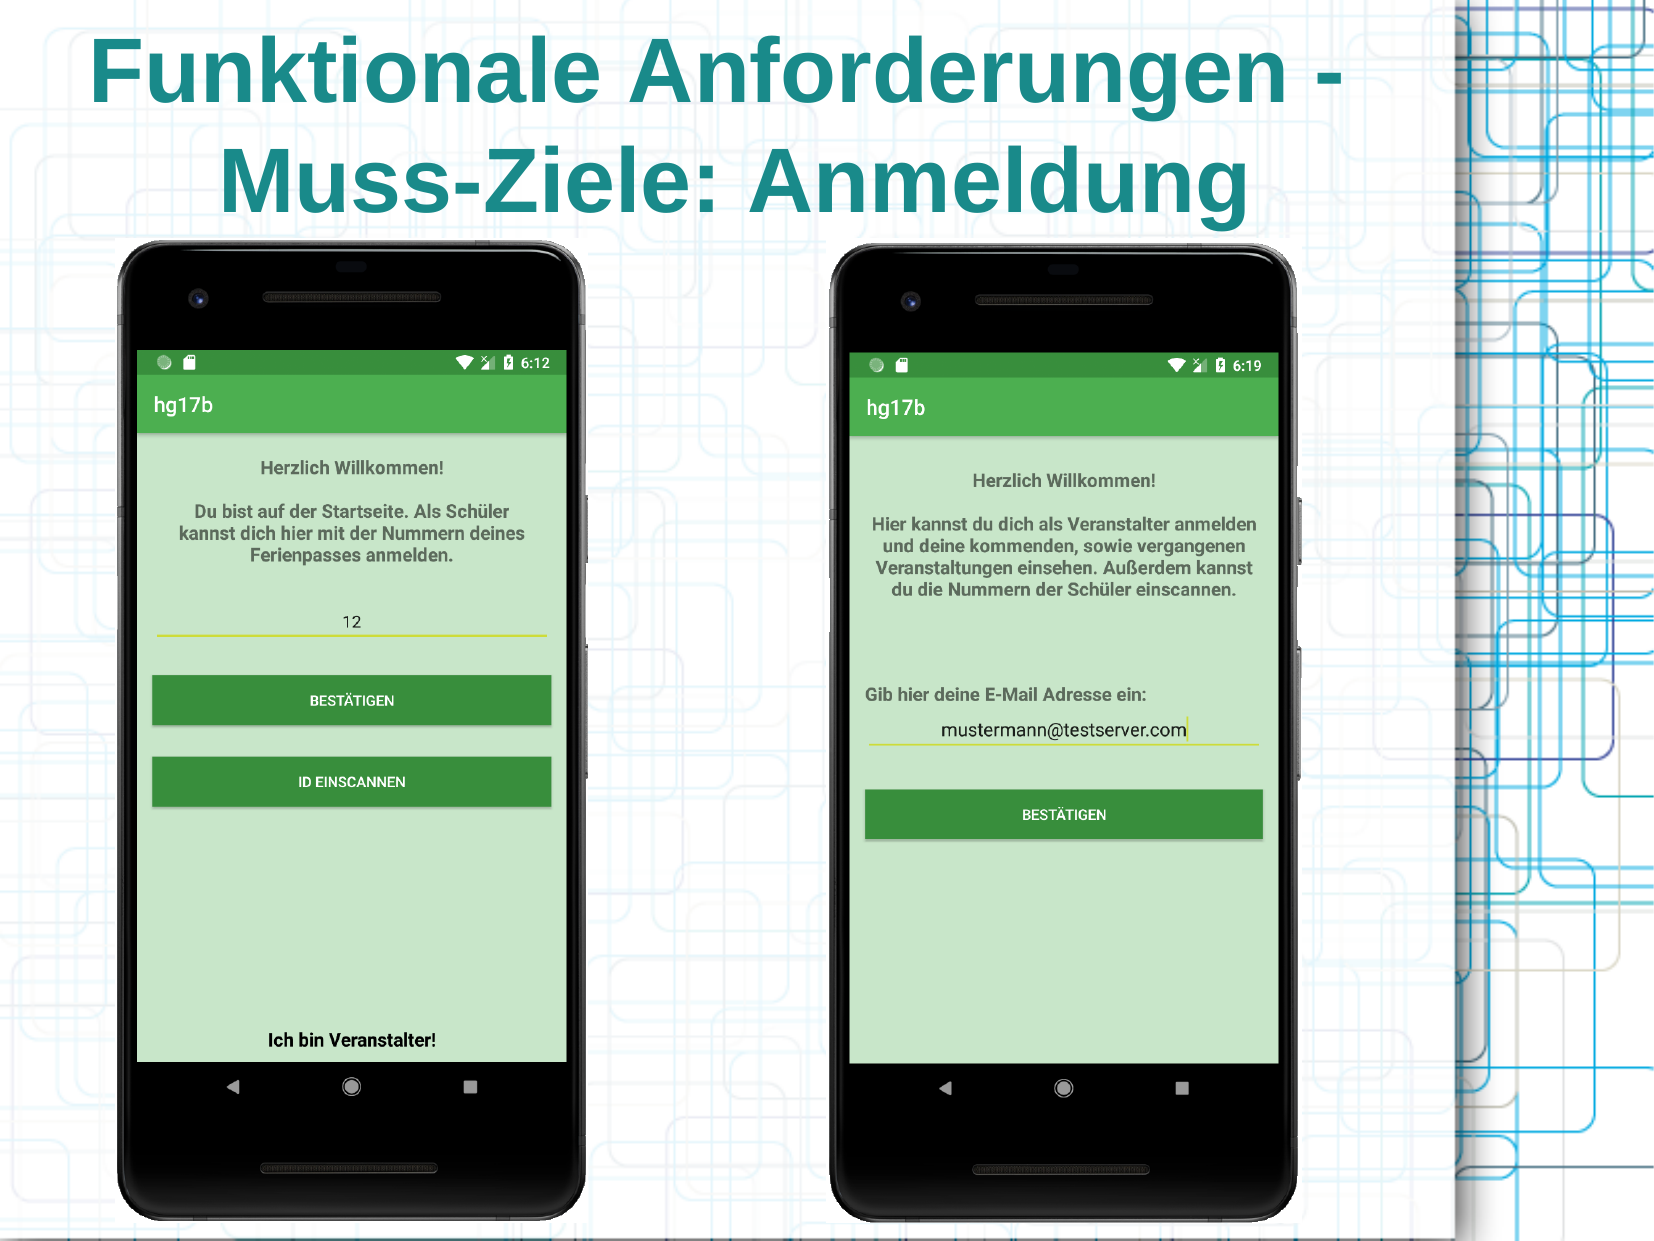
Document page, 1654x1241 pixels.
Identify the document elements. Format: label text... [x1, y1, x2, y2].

picture [826, 238, 1302, 1223]
picture [115, 238, 588, 1223]
title Funktionale Anforderungen - Muss-Ziele: Anmeldung [11, 17, 1424, 225]
